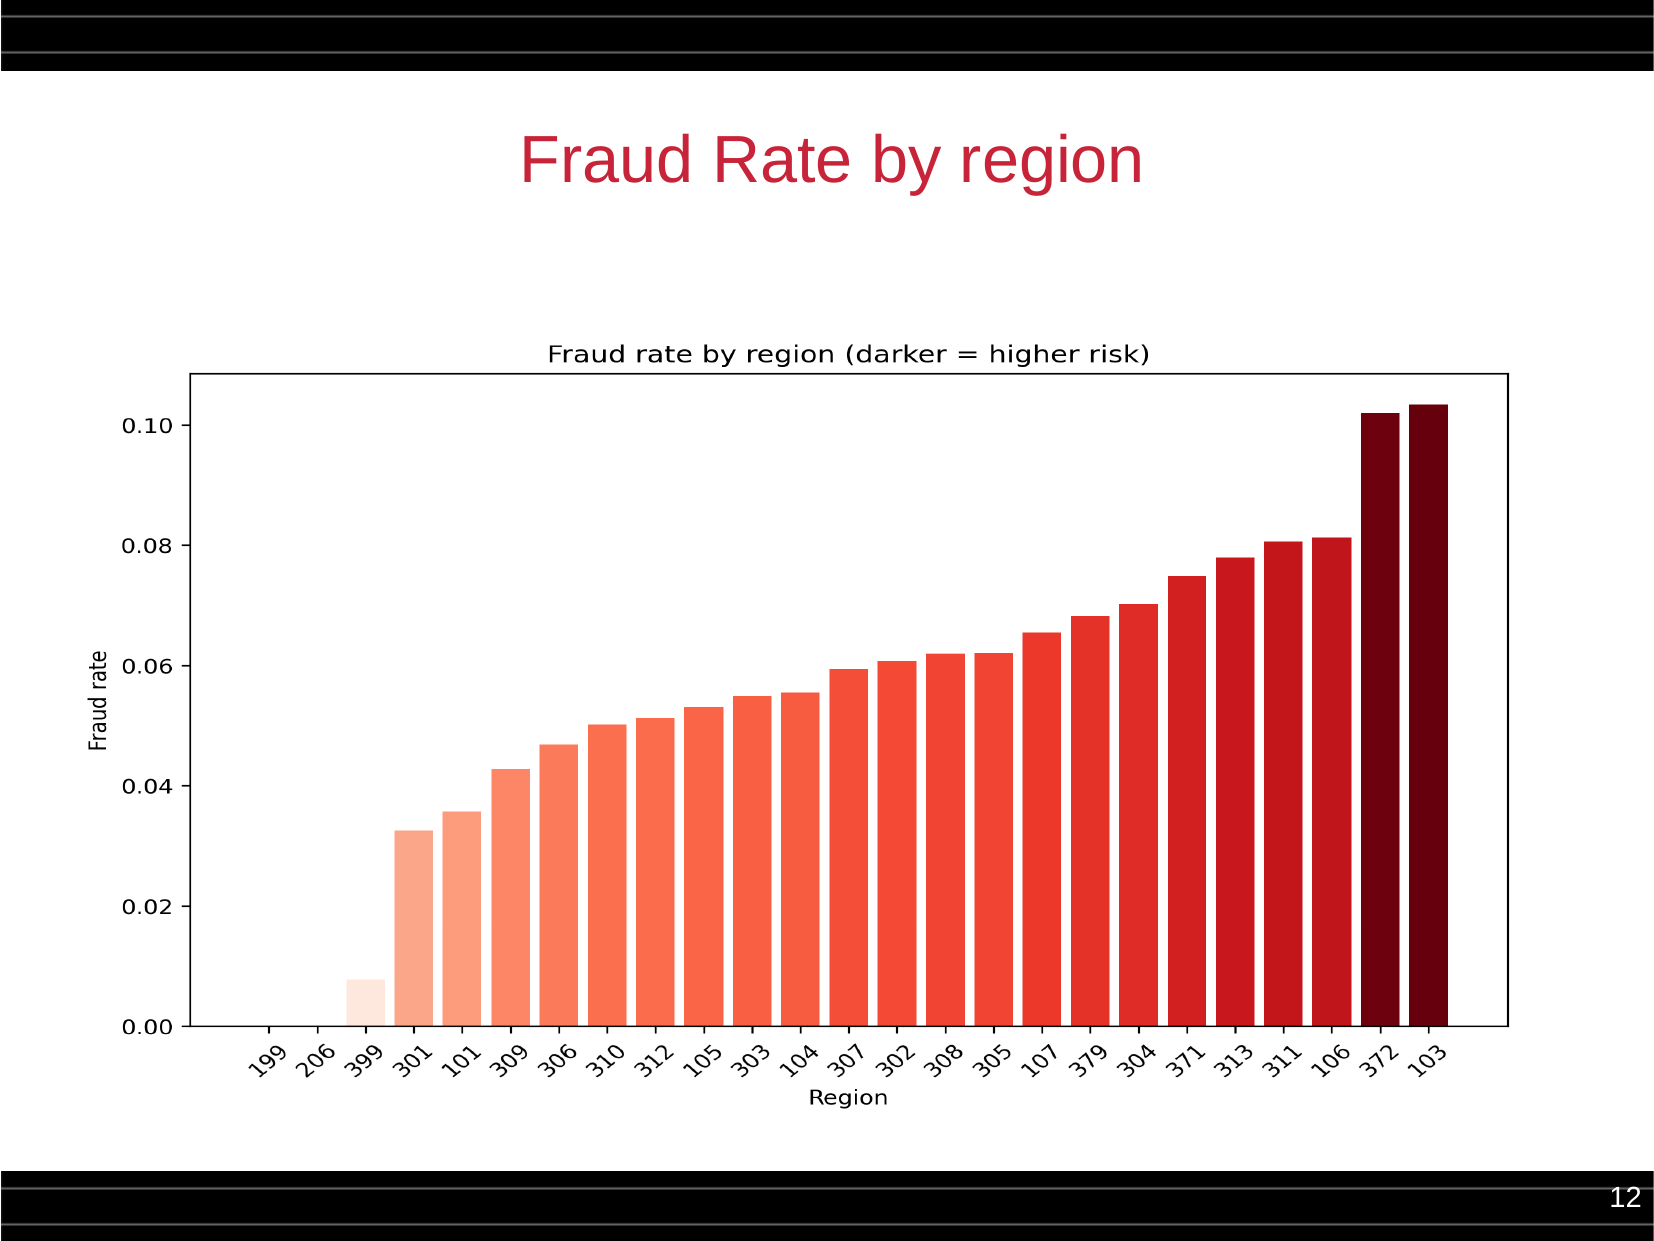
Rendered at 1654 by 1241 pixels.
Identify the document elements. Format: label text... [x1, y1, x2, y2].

picture [70, 330, 1524, 1123]
picture [1, 1171, 1654, 1241]
picture [1, 0, 1654, 71]
title Fraud Rate by region [129, 82, 1536, 237]
